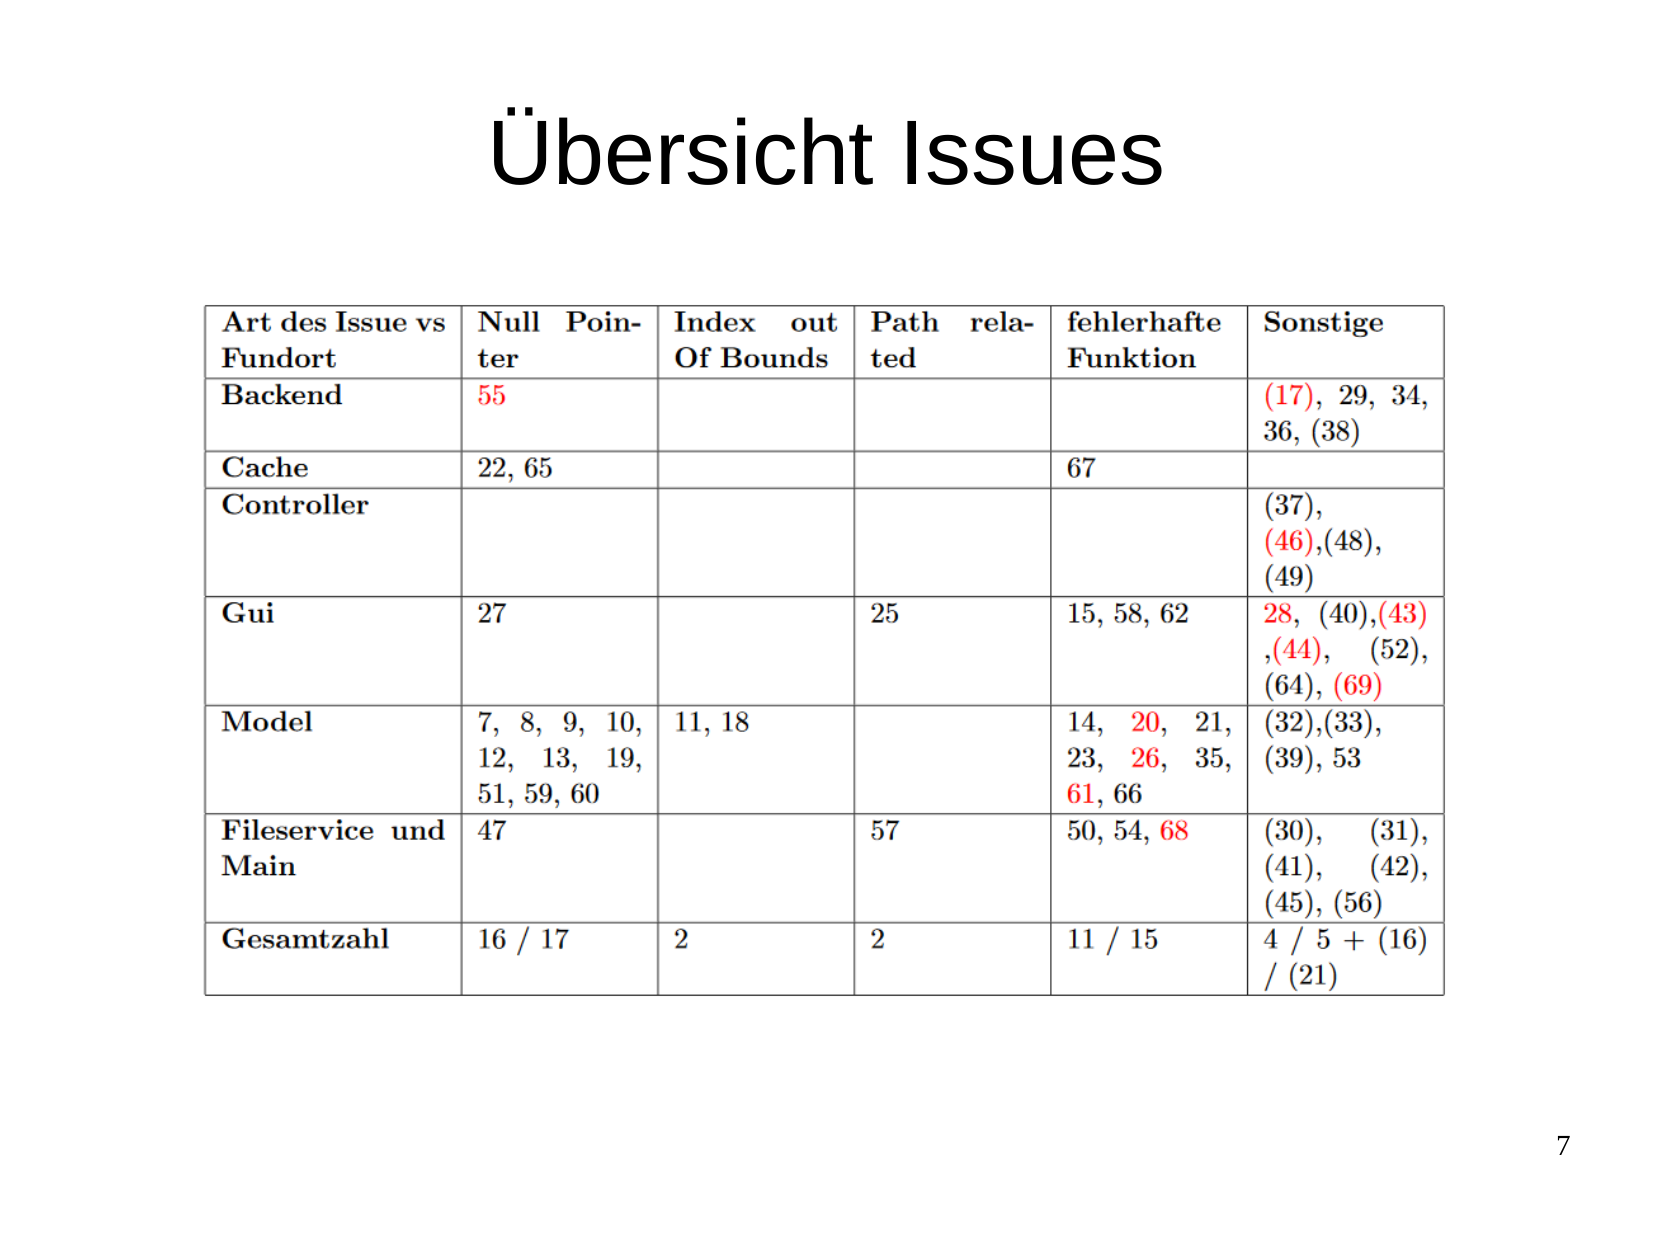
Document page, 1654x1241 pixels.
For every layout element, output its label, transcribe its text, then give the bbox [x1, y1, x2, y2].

picture [195, 290, 1459, 1010]
title Übersicht Issues [82, 49, 1571, 257]
